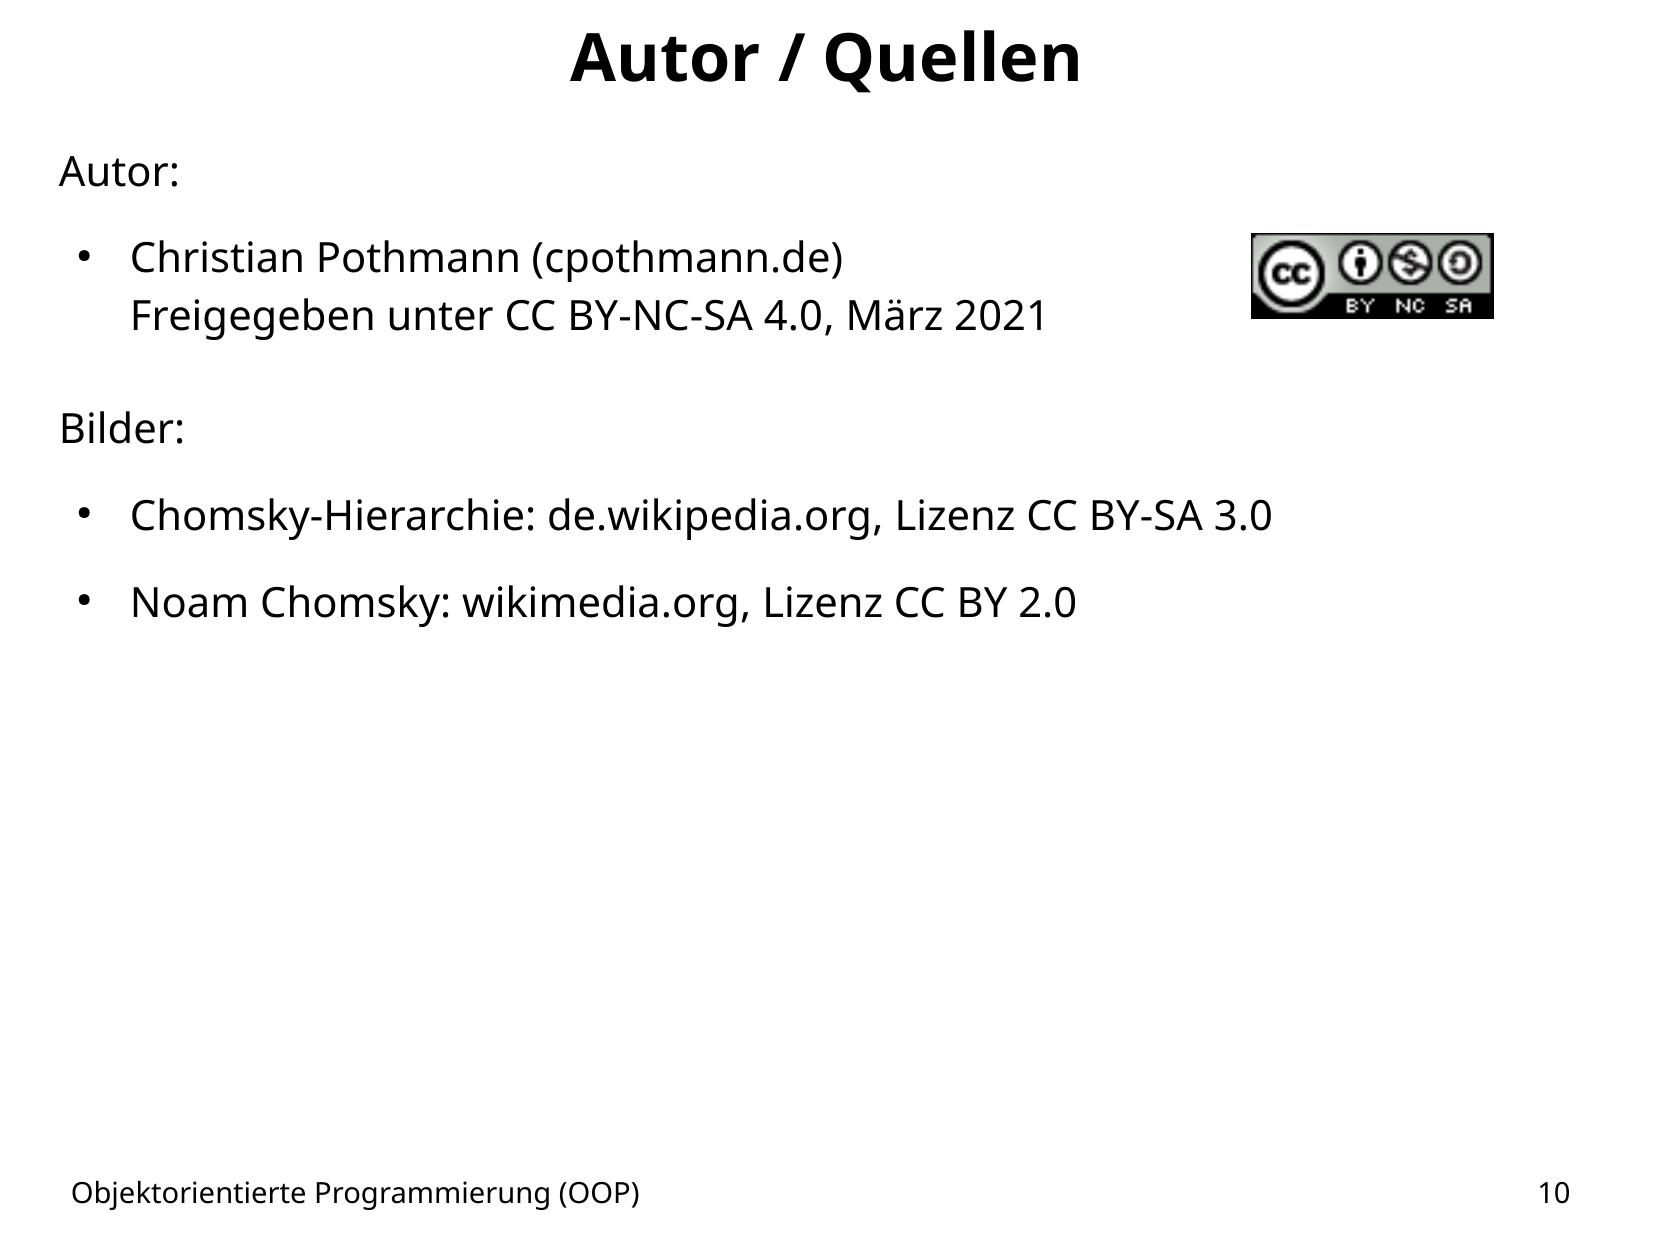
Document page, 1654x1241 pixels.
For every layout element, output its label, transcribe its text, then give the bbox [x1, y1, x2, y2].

list Autor: Christian Pothmann (cpothmann.de) Freigegeben unter CC BY-NC-SA 4.0, März 2021 Bilder: Chomsky-Hierarchie: de.wikipedia.org, Lizenz CC BY-SA 3.0 Noam Chomsky: wikimedia.org, Lizenz CC BY 2.0 [59, 141, 1583, 1146]
title Autor / Quellen [0, 5, 1654, 107]
picture [1251, 233, 1494, 319]
